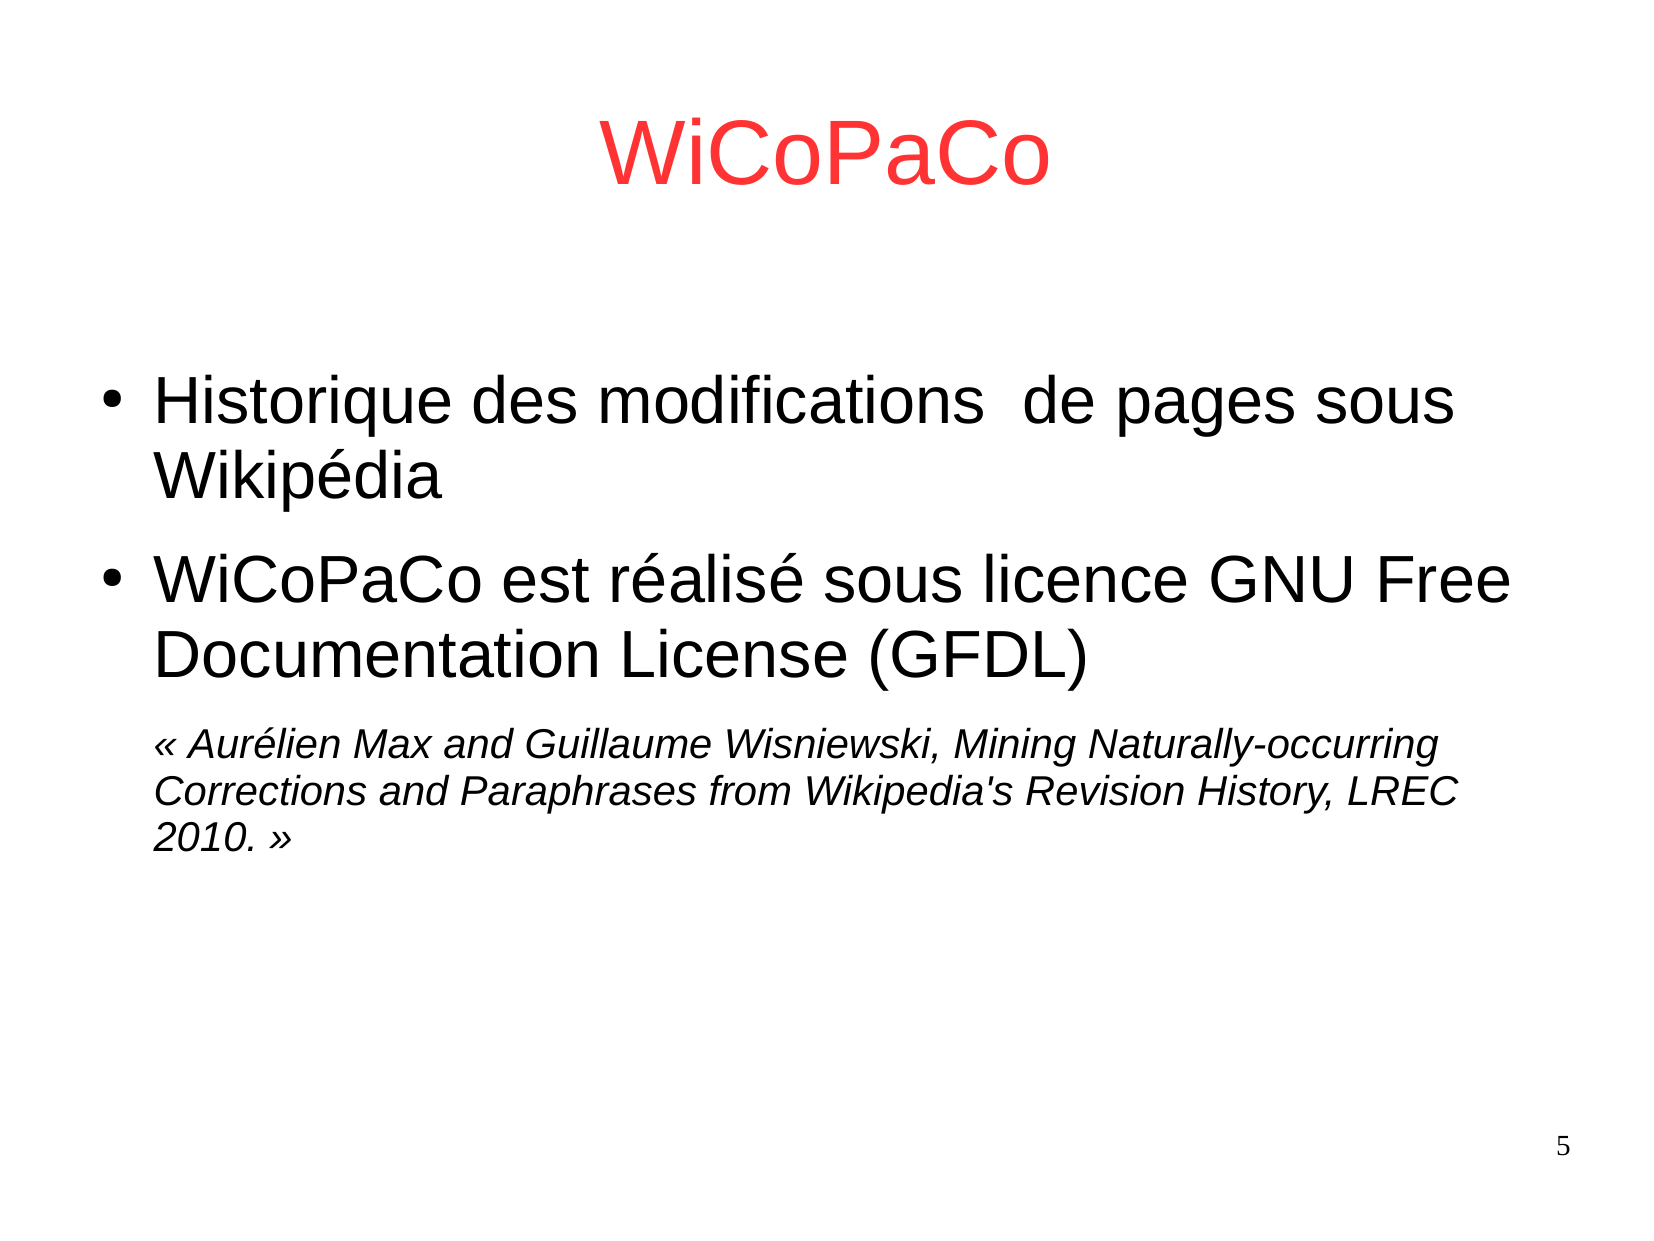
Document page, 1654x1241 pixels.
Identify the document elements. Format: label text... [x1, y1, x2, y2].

title WiCoPaCo [82, 49, 1571, 257]
list Historique des modifications de pages sous Wikipédia WiCoPaCo est réalisé sous licence GNU Free Documentation License (GFDL) « Aurélien Max and Guillaume Wisniewski, Mining Naturally-occurring Corrections and Paraphrases from Wikipedia's Revision History, LREC 2010. » [82, 290, 1571, 1010]
